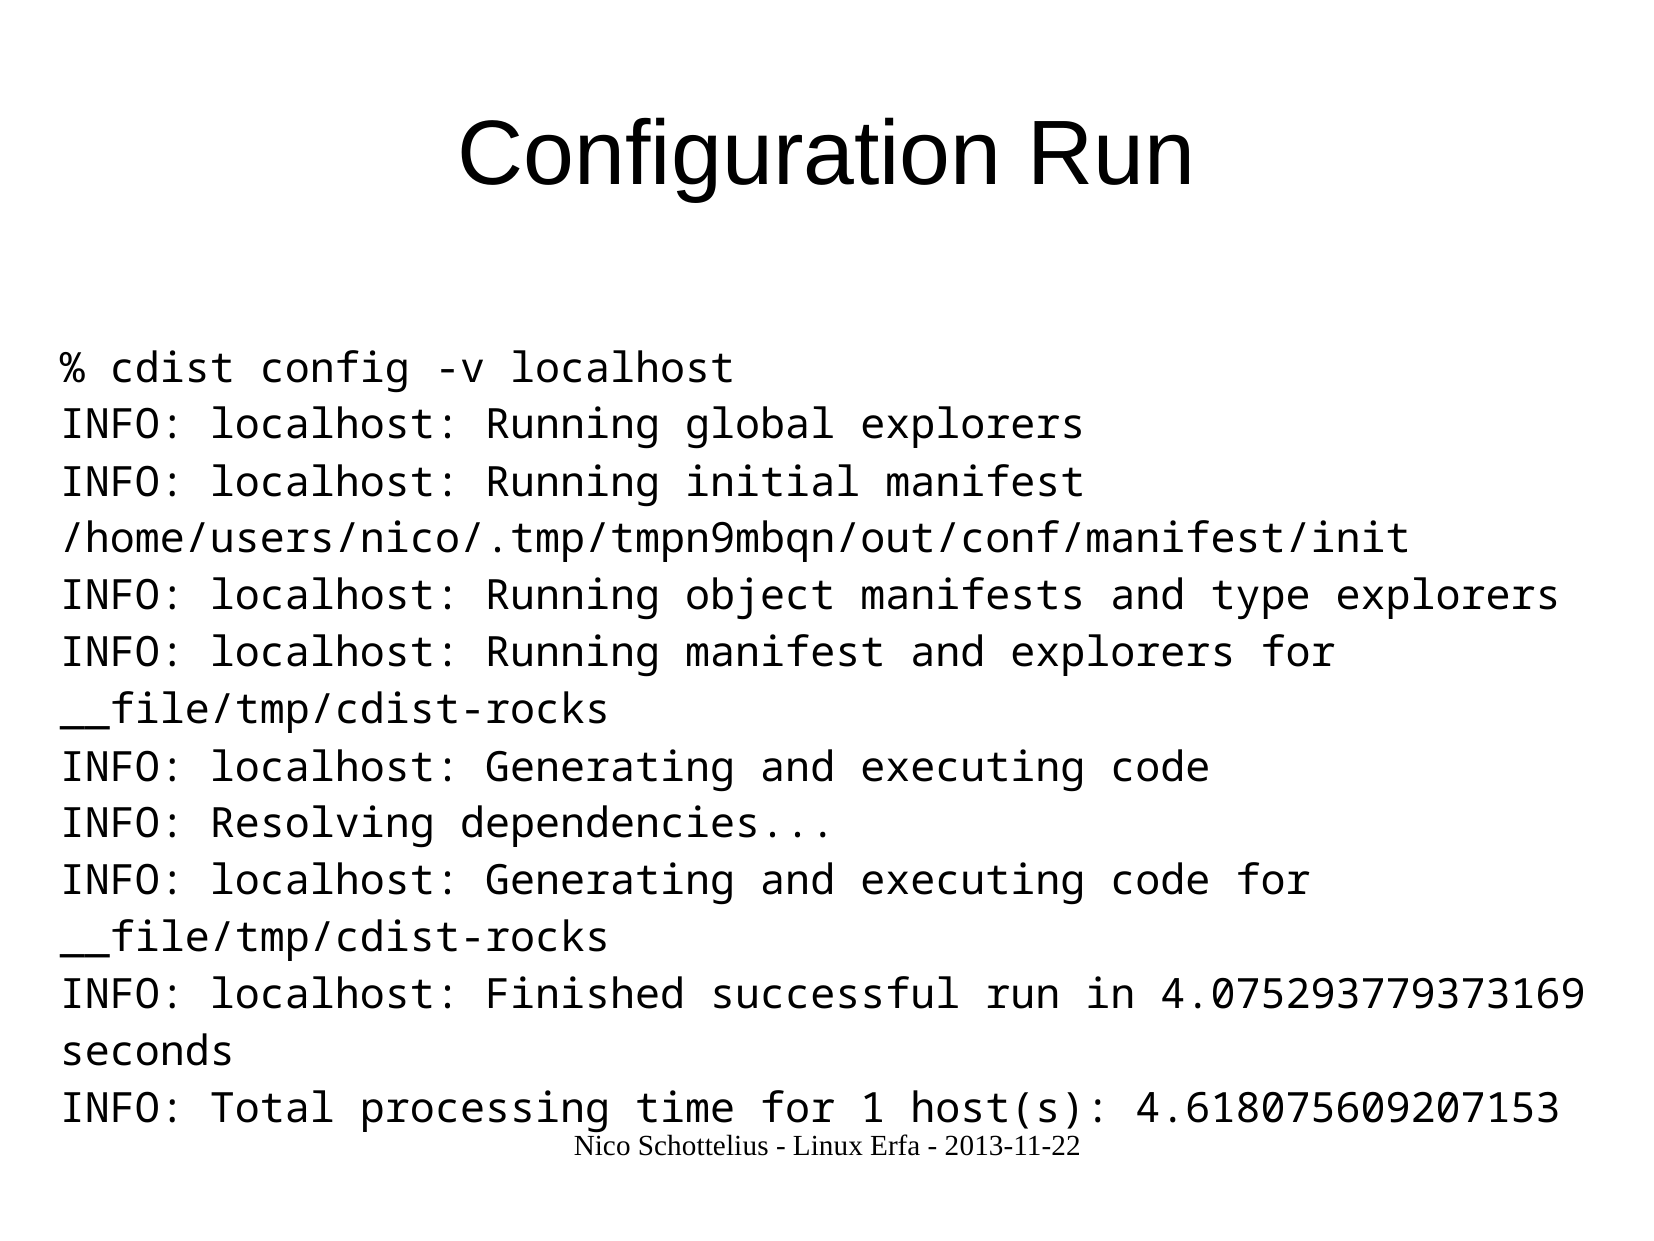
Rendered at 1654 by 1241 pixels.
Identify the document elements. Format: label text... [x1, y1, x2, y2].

text_box % cdist config -v localhost INFO: localhost: Running global explorers INFO: localhost: Running initial manifest /home/users/nico/.tmp/tmpn9mbqn/out/conf/manifest/init INFO: localhost: Running object manifests and type explorers INFO: localhost: Running manifest and explorers for __file/tmp/cdist-rocks INFO: localhost: Generating and executing code INFO: Resolving dependencies... INFO: localhost: Generating and executing code for __file/tmp/cdist-rocks INFO: localhost: Finished successful run in 4.075293779373169 seconds INFO: Total processing time for 1 host(s): 4.618075609207153 [44, 329, 1620, 1241]
title Configuration Run [82, 49, 1571, 257]
